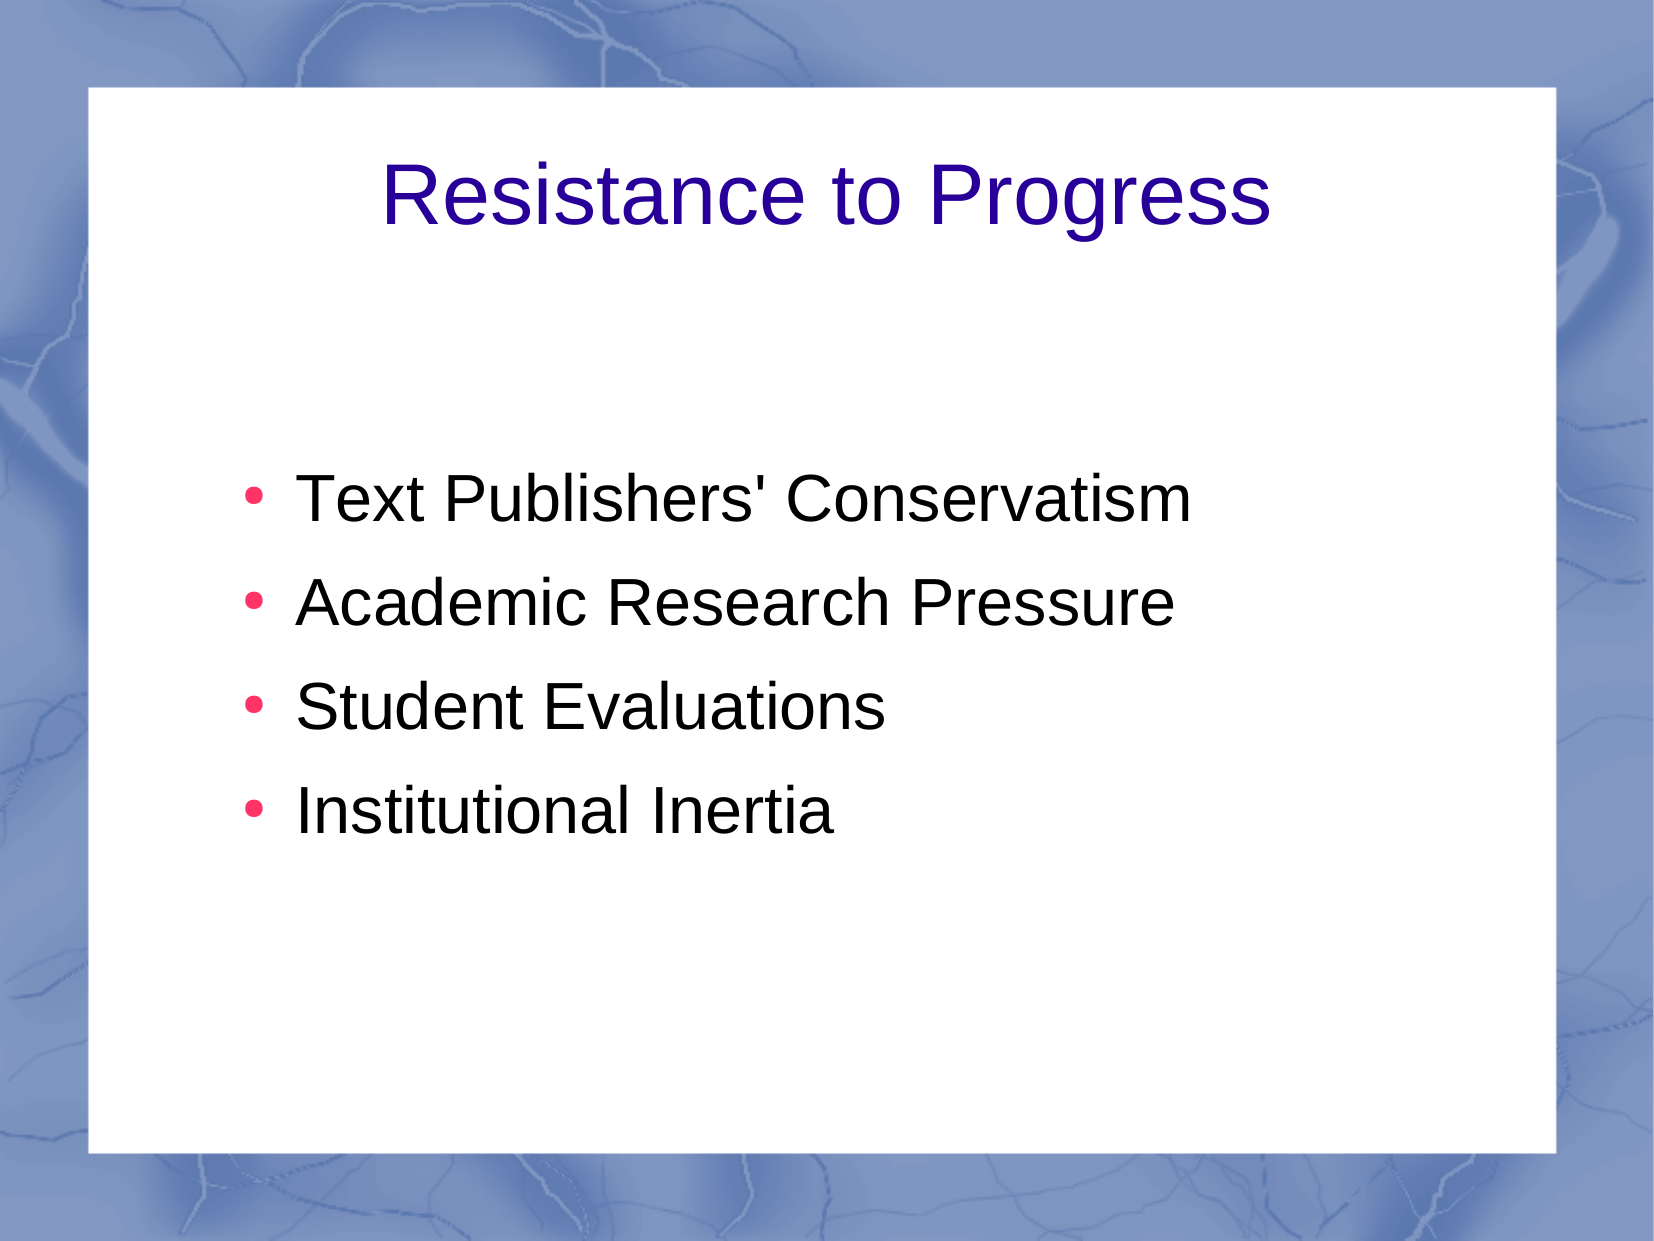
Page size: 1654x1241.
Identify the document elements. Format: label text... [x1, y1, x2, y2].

title Resistance to Progress [118, 90, 1536, 298]
picture [0, 0, 1654, 1241]
list Text Publishers' Conservatism Academic Research Pressure Student Evaluations Institutional Inertia [224, 460, 1583, 1145]
